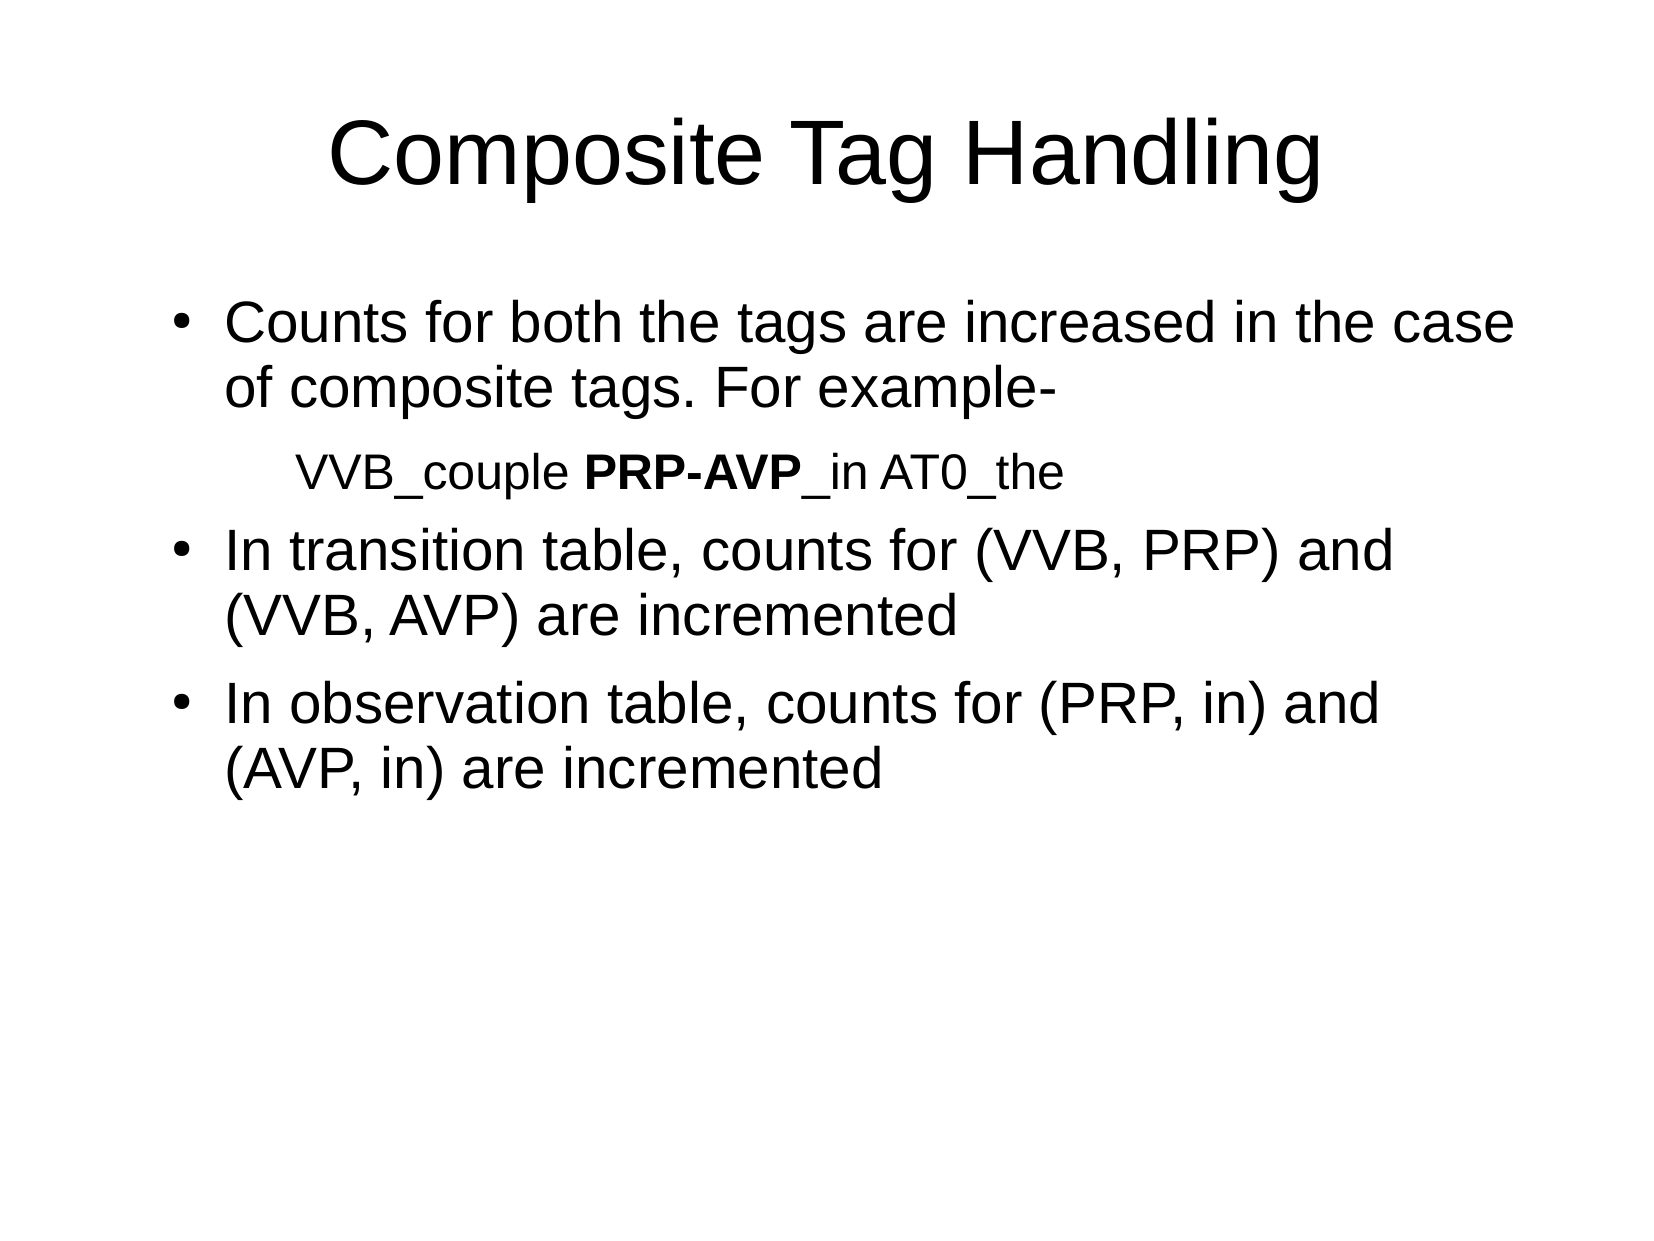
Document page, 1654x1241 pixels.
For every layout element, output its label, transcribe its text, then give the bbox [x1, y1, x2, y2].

list Counts for both the tags are increased in the case of composite tags. For example- VVB_couple PRP-AVP_in AT0_the In transition table, counts for (VVB, PRP) and (VVB, AVP) are incremented In observation table, counts for (PRP, in) and (AVP, in) are incremented [82, 290, 1538, 1010]
title Composite Tag Handling [82, 49, 1571, 257]
